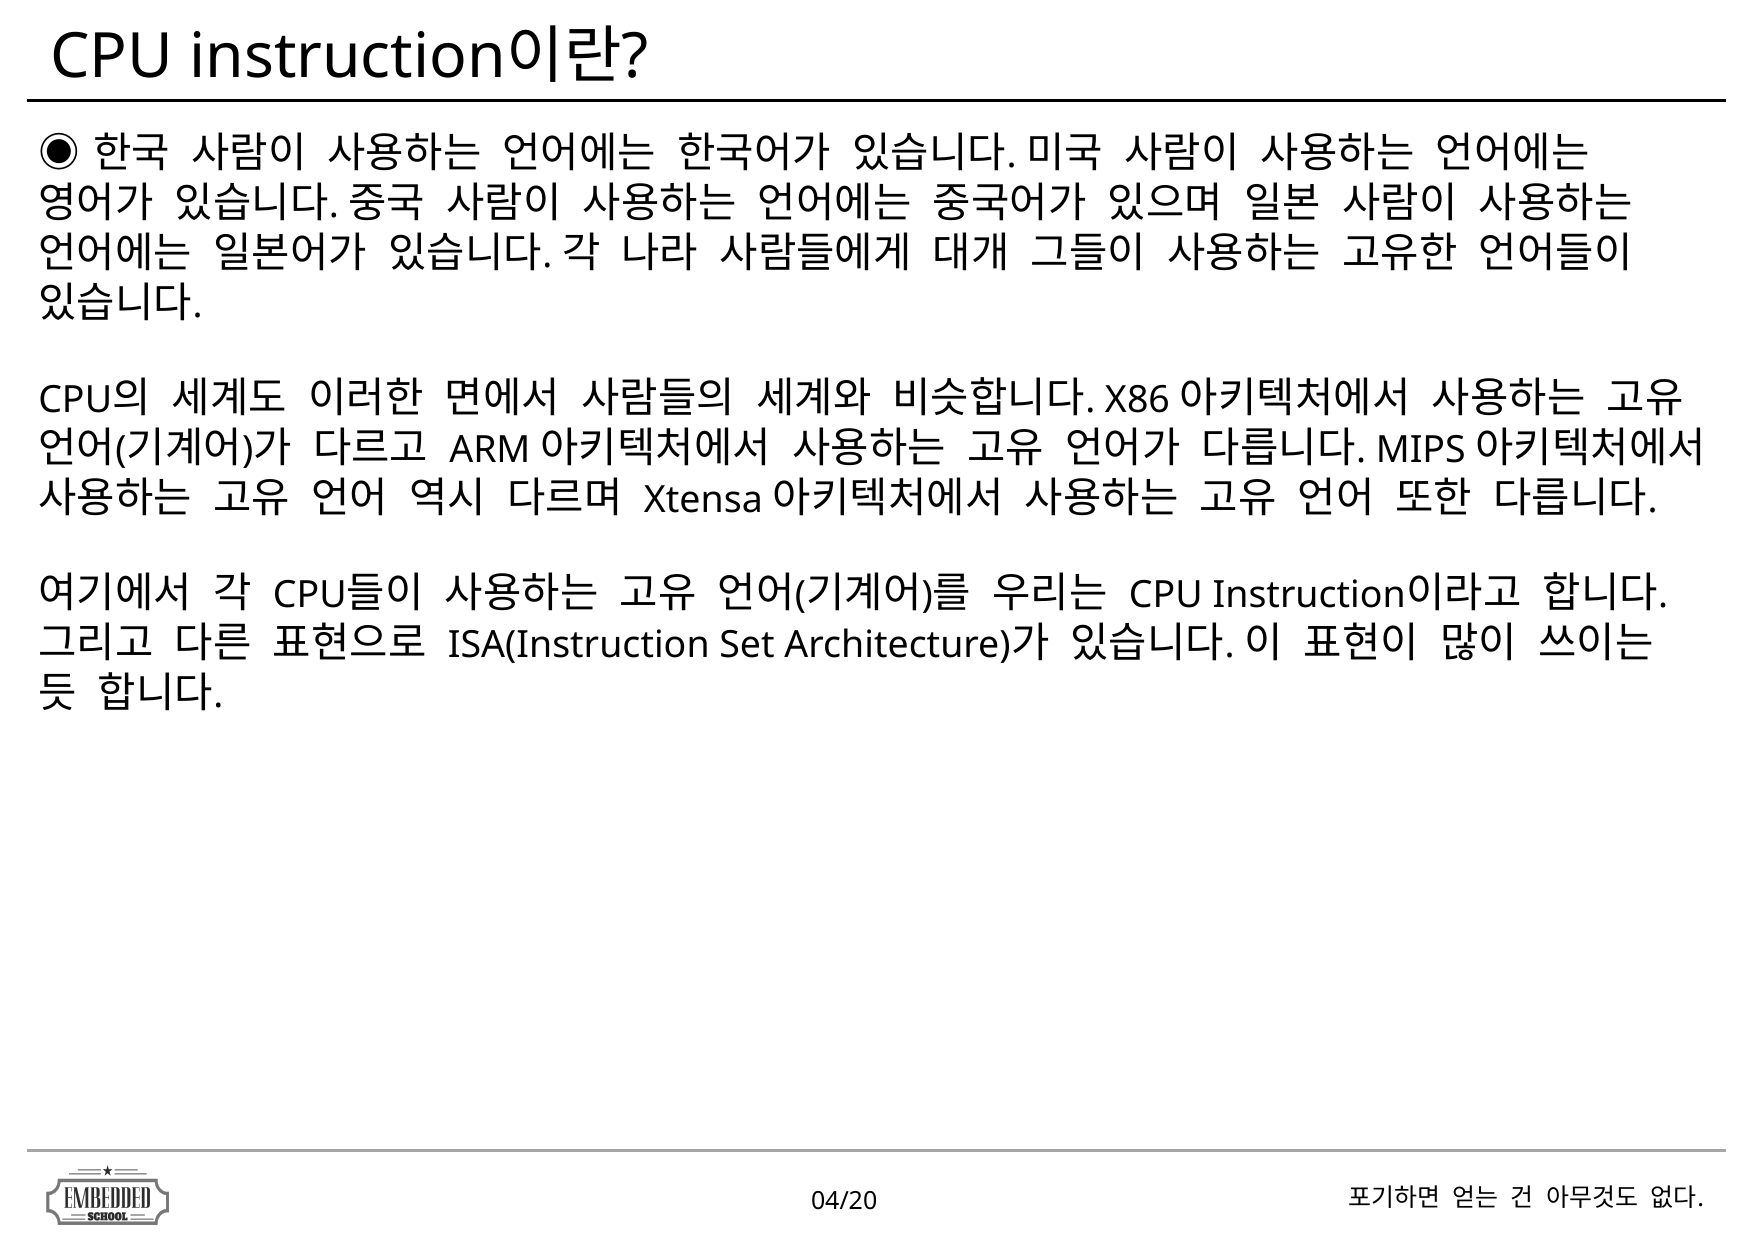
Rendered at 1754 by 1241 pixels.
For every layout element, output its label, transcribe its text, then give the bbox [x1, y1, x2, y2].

text_box ◉ 한국 사람이 사용하는 언어에는 한국어가 있습니다. 미국 사람이 사용하는 언어에는 영어가 있습니다. 중국 사람이 사용하는 언어에는 중국어가 있으며 일본 사람이 사용하는 언어에는 일본어가 있습니다. 각 나라 사람들에게 대개 그들이 사용하는 고유한 언어들이 있습니다. CPU의 세계도 이러한 면에서 사람들의 세계와 비슷합니다. X86 아키텍처에서 사용하는 고유 언어(기계어)가 다르고 ARM 아키텍처에서 사용하는 고유 언어가 다릅니다. MIPS 아키텍처에서 사용하는 고유 언어 역시 다르며 Xtensa 아키텍처에서 사용하는 고유 언어 또한 다릅니다. 여기에서 각 CPU들이 사용하는 고유 언어(기계어)를 우리는 CPU Instruction이라고 합니다. 그리고 다른 표현으로 ISA(Instruction Set Architecture)가 있습니다. 이 표현이 많이 쓰이는 듯 합니다. [23, 118, 1725, 724]
picture [27, 1164, 188, 1231]
text_box CPU instruction이란? [35, 7, 1725, 98]
text_box 04/20 [765, 1177, 923, 1223]
